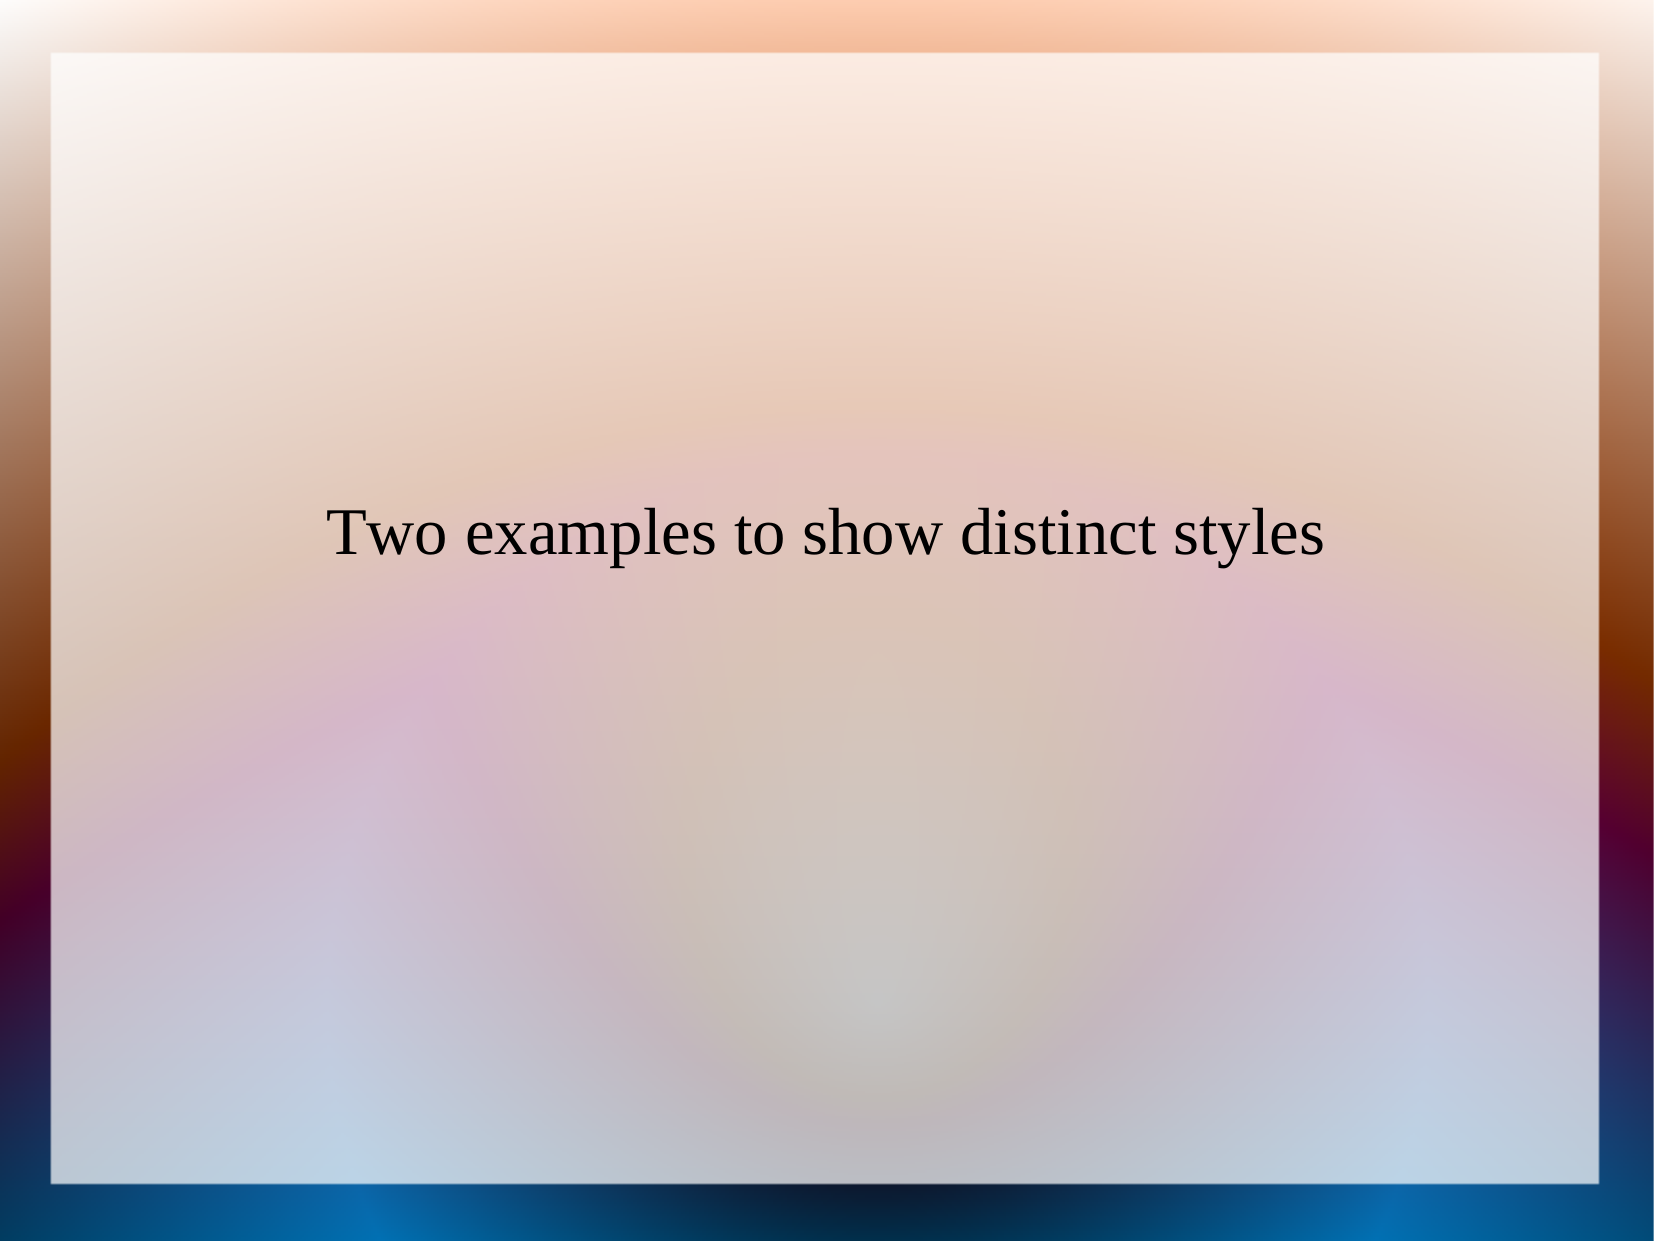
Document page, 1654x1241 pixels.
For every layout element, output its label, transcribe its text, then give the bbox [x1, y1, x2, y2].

subtitle Two examples to show distinct styles [82, 55, 1571, 1010]
picture [0, 0, 1654, 1241]
